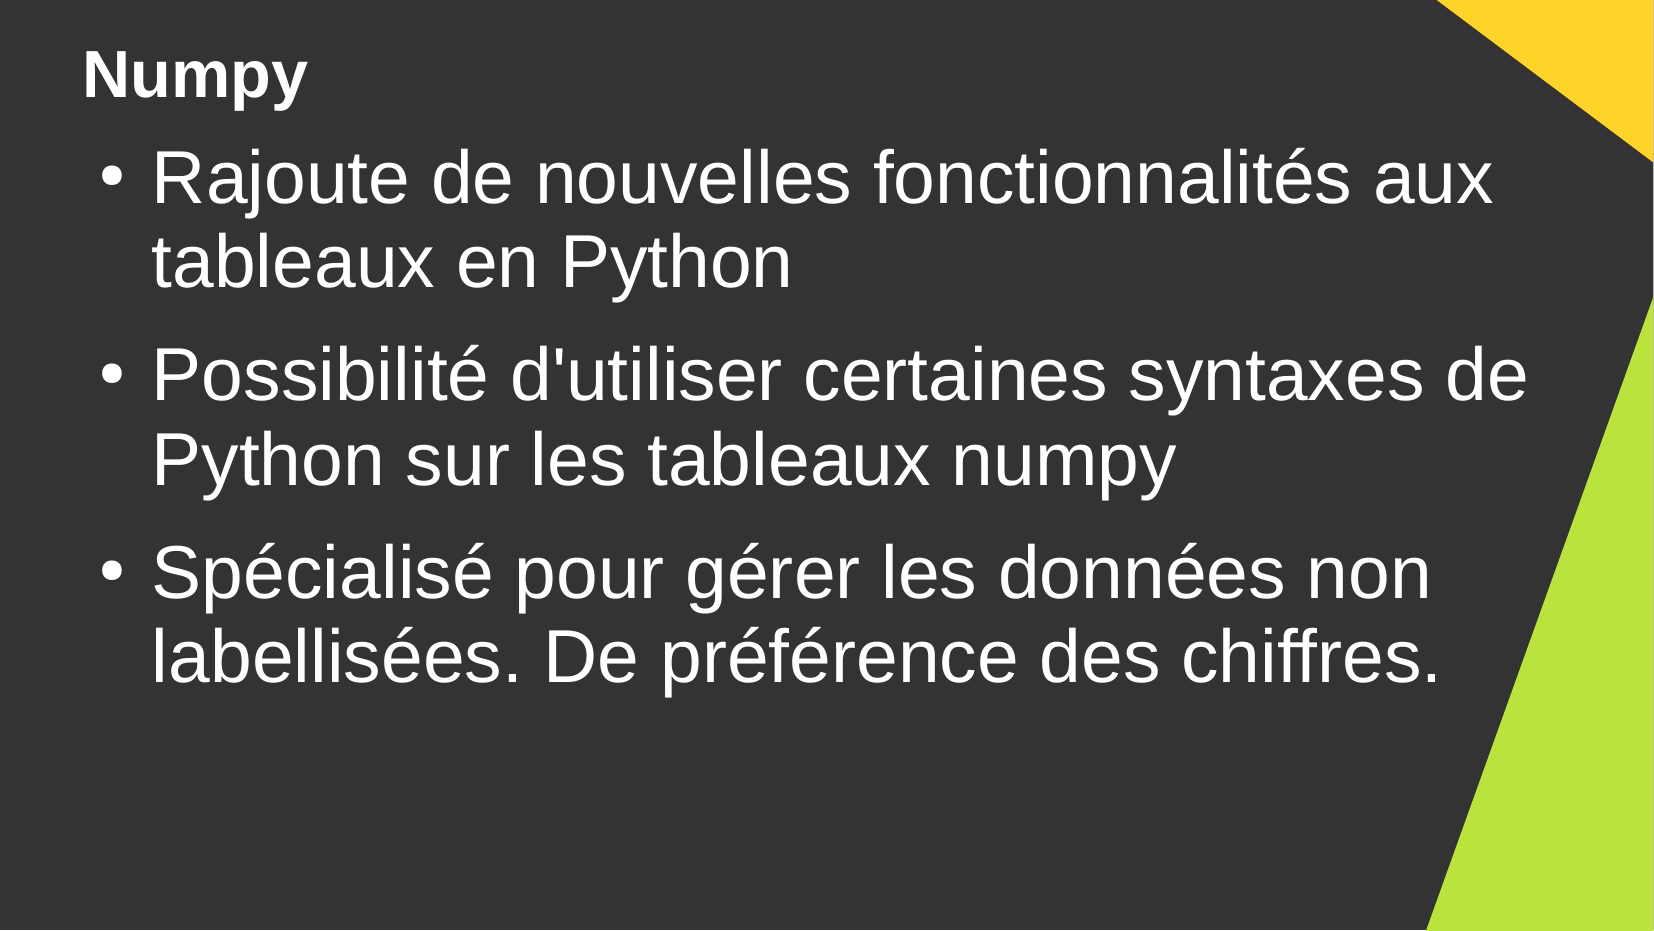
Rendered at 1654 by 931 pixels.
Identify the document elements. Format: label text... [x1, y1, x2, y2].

title Numpy [82, 37, 792, 115]
text_box [1436, 0, 1654, 163]
text_box [1425, 295, 1654, 931]
list Rajoute de nouvelles fonctionnalités aux tableaux en Python Possibilité d'utiliser certaines syntaxes de Python sur les tableaux numpy Spécialisé pour gérer les données non labellisées. De préférence des chiffres. [80, 135, 1560, 816]
